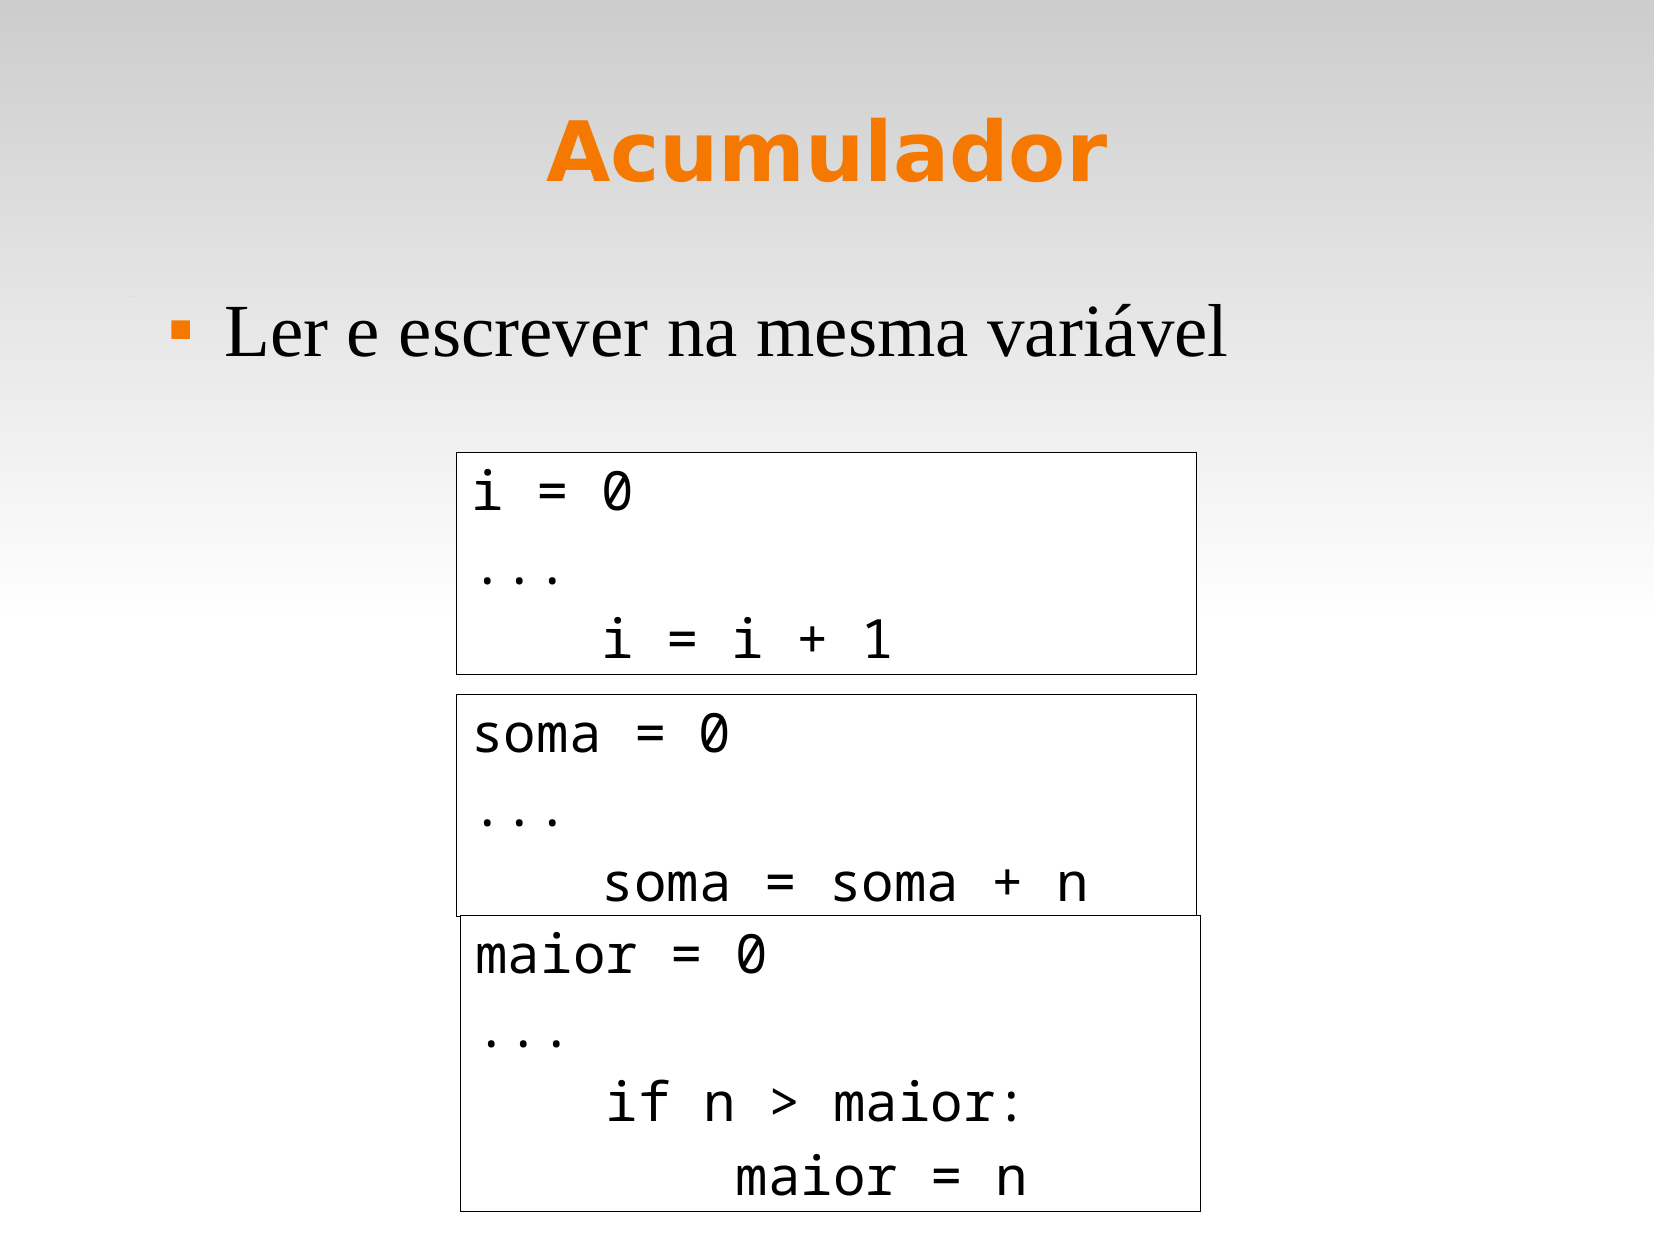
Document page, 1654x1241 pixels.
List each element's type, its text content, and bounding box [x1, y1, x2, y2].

text_box i = 0 ... i = i + 1 [456, 458, 1197, 669]
text_box maior = 0 ... if n > maior: maior = n [460, 937, 1201, 1190]
list Ler e escrever na mesma variável [82, 290, 1571, 442]
text_box soma = 0 ... soma = soma + n [456, 701, 1197, 911]
title Acumulador [82, 49, 1571, 257]
